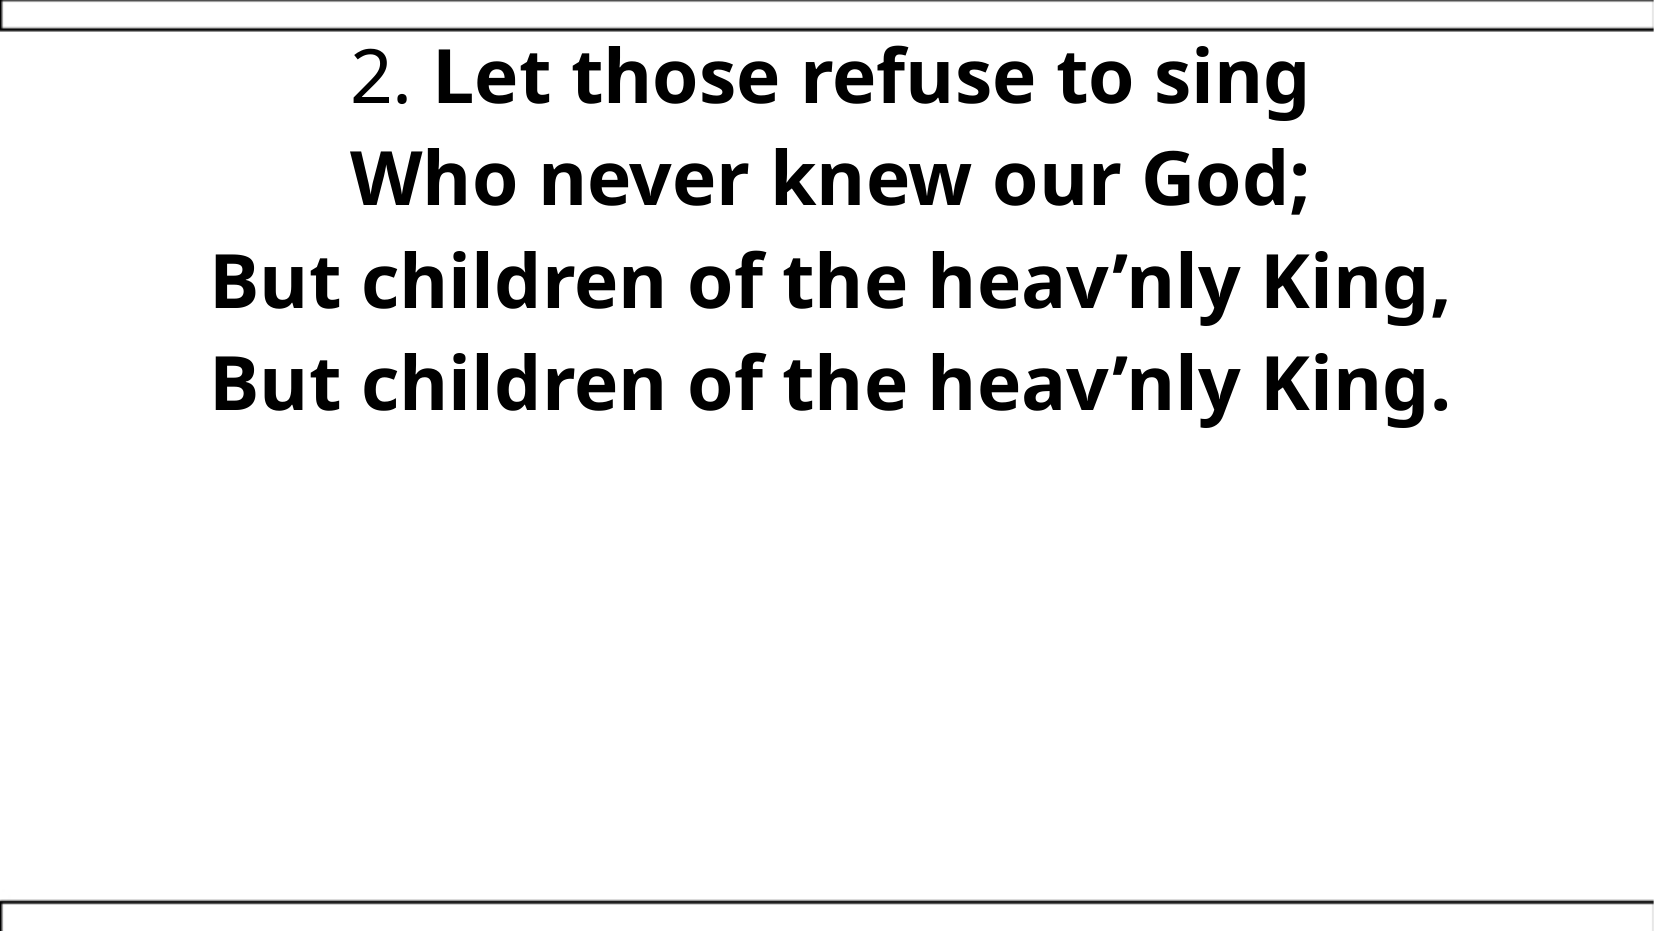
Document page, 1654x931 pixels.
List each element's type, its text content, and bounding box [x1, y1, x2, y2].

picture [0, 0, 1654, 931]
title 2. Let those refuse to sing Who never knew our God; But children of the heav’nly King, But children of the heav’nly King. [141, 23, 1522, 457]
